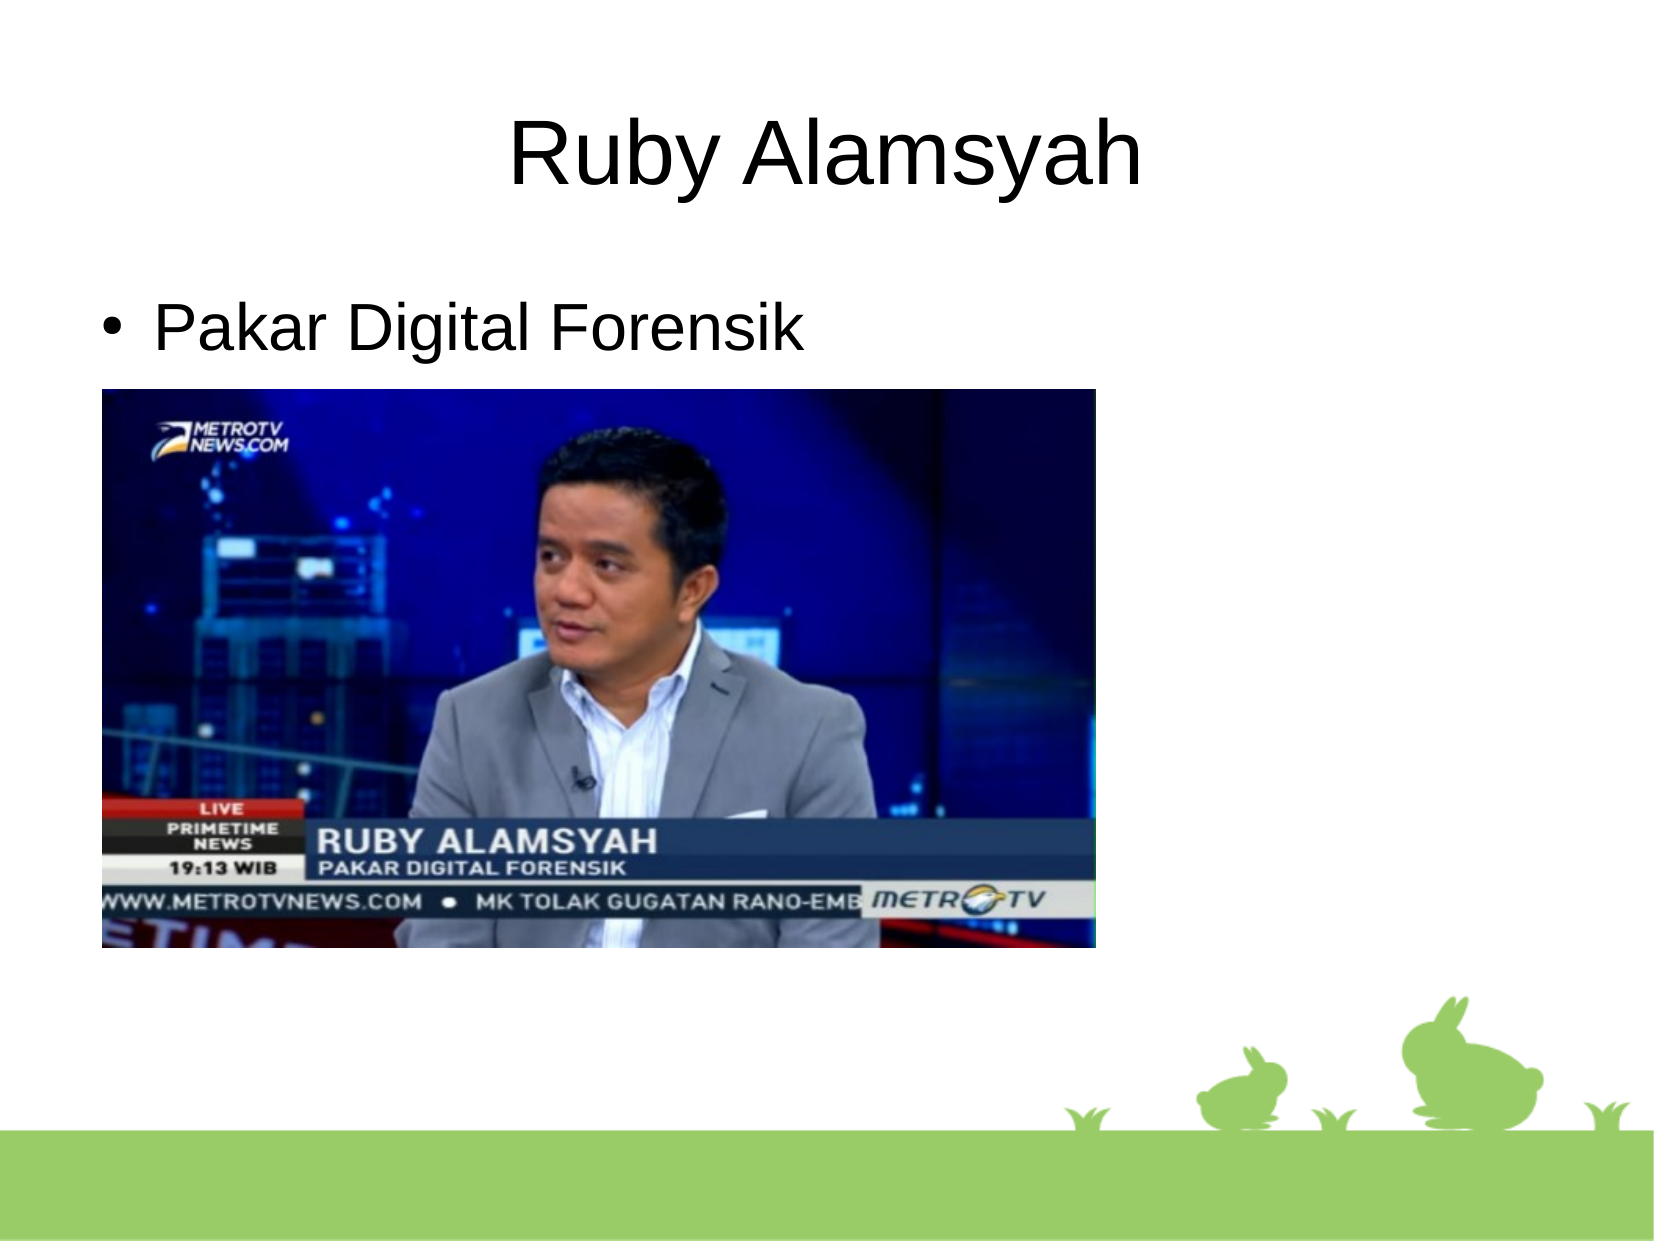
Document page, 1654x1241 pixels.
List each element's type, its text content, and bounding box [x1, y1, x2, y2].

list Pakar Digital Forensik [82, 290, 1571, 1010]
picture [0, 0, 1654, 1241]
title Ruby Alamsyah [82, 49, 1571, 257]
